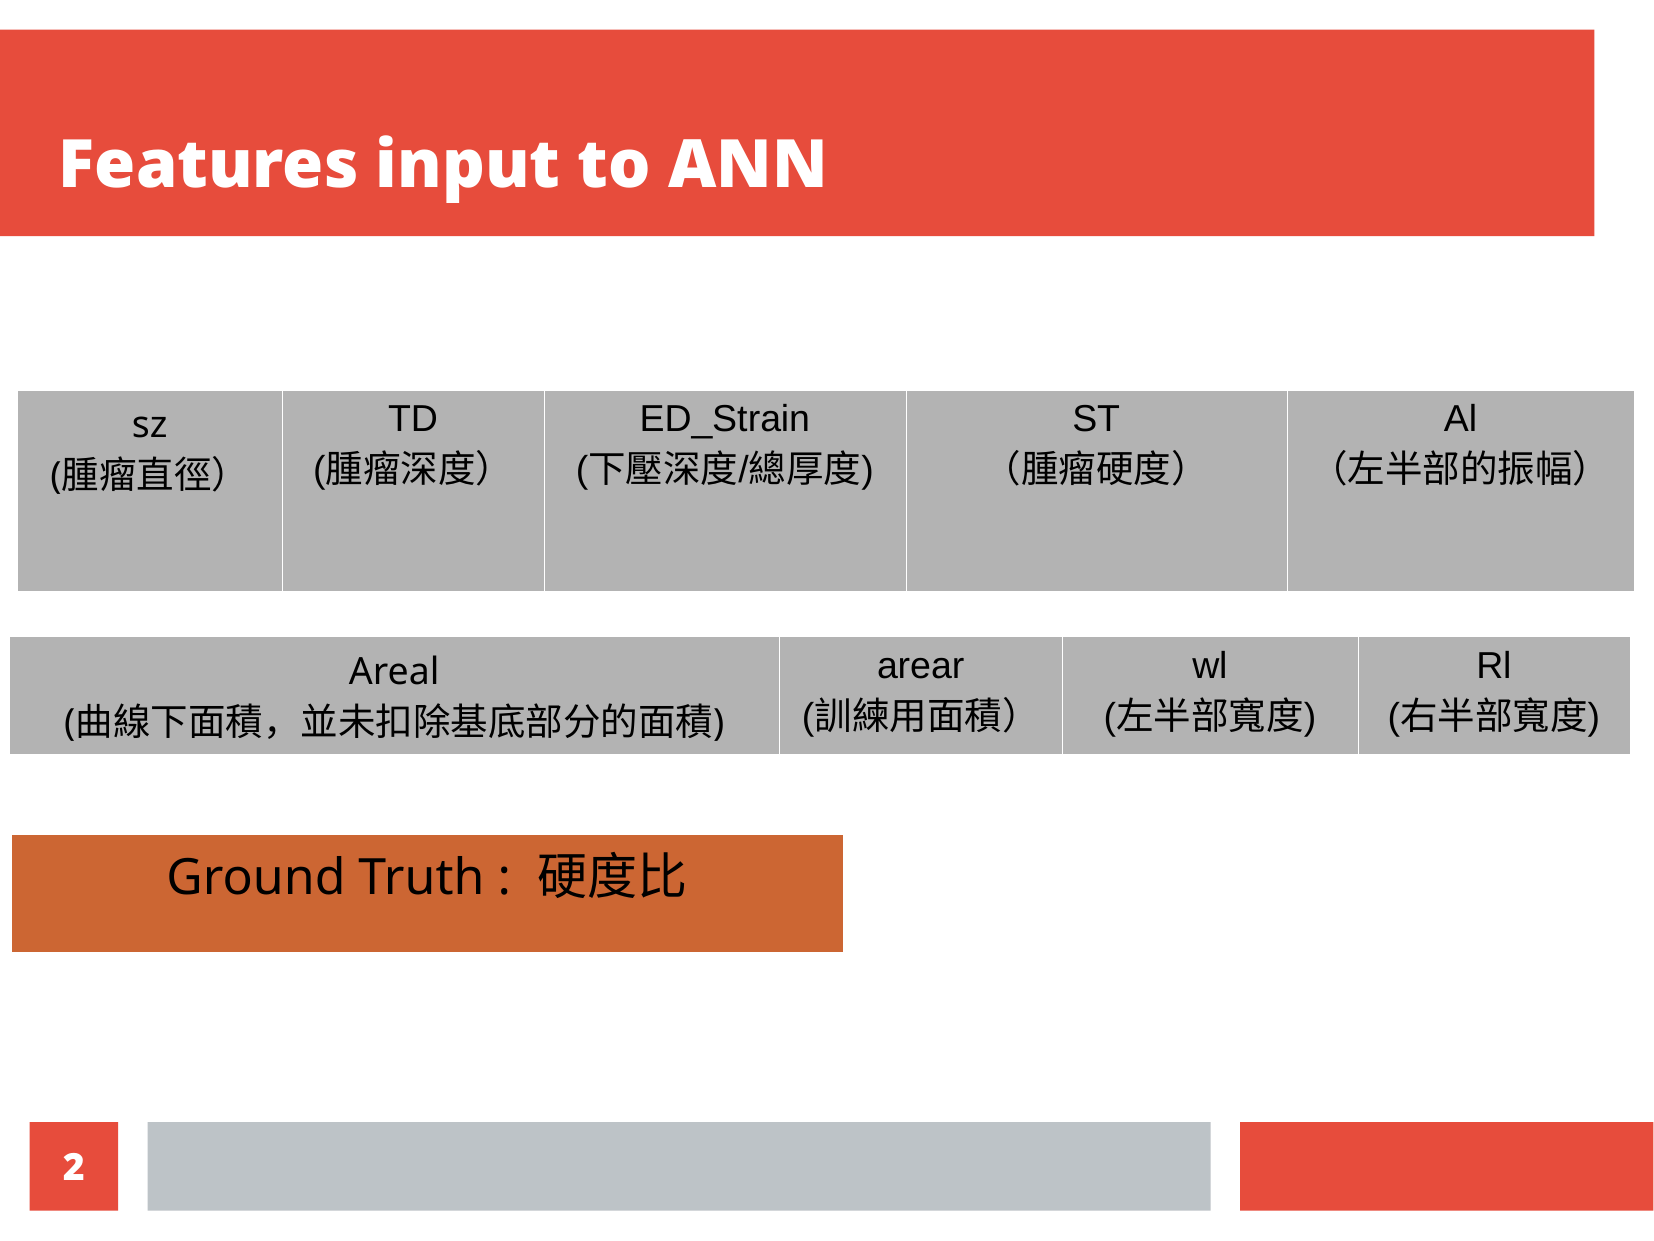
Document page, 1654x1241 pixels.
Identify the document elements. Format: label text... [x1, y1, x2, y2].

table_header sz (腫瘤直徑） [18, 391, 282, 591]
table_header Ground Truth : 硬度比 [12, 835, 843, 952]
table_header TD (腫瘤深度） [283, 391, 544, 591]
table_header ST （腫瘤硬度） [907, 391, 1287, 591]
table_header Areal (曲線下面積，並未扣除基底部分的面積) [10, 637, 779, 754]
table_header ED_Strain (下壓深度/總厚度) [545, 391, 906, 591]
title Features input to ANN [59, 59, 1595, 207]
table_header wl (左半部寬度) [1063, 637, 1358, 754]
table_header Rl (右半部寬度) [1359, 637, 1630, 754]
table_header Al （左半部的振幅） [1288, 391, 1634, 591]
table_header arear (訓練用面積） [780, 637, 1062, 754]
